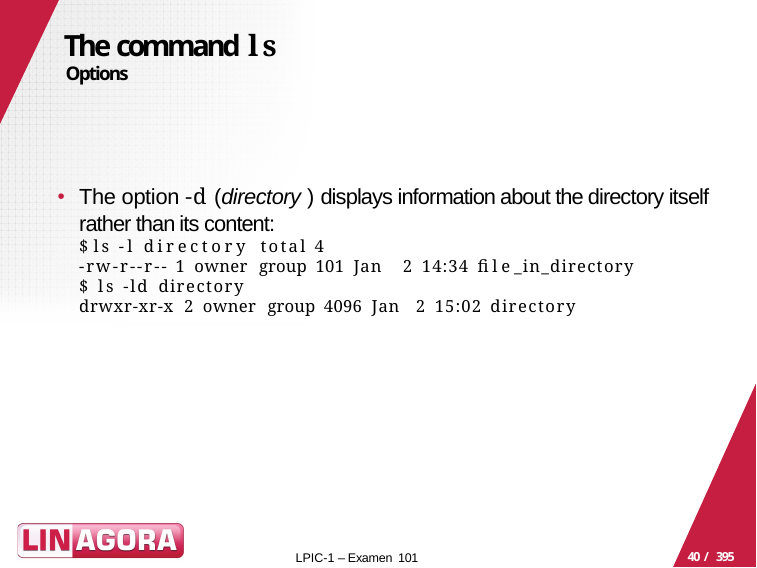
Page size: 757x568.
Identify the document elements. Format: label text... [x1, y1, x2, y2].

text_box LPIC-1 – Examen 101 [293, 549, 420, 568]
picture [0, 0, 352, 352]
text_box [17, 520, 184, 562]
text_box The option -d (directory ) displays information about the directory itself rather than its content: $ ls -l directory total 4 -rw-r--r-- 1 owner group 101 Jan 2 14:34 file_in_directory $ ls -ld directory drwxr-xr-x 2 owner group 4096 Jan 2 15:02 directory [55, 182, 726, 525]
text_box The command ls Options [63, 26, 697, 122]
text_box <numéro> / 395 [683, 549, 747, 568]
